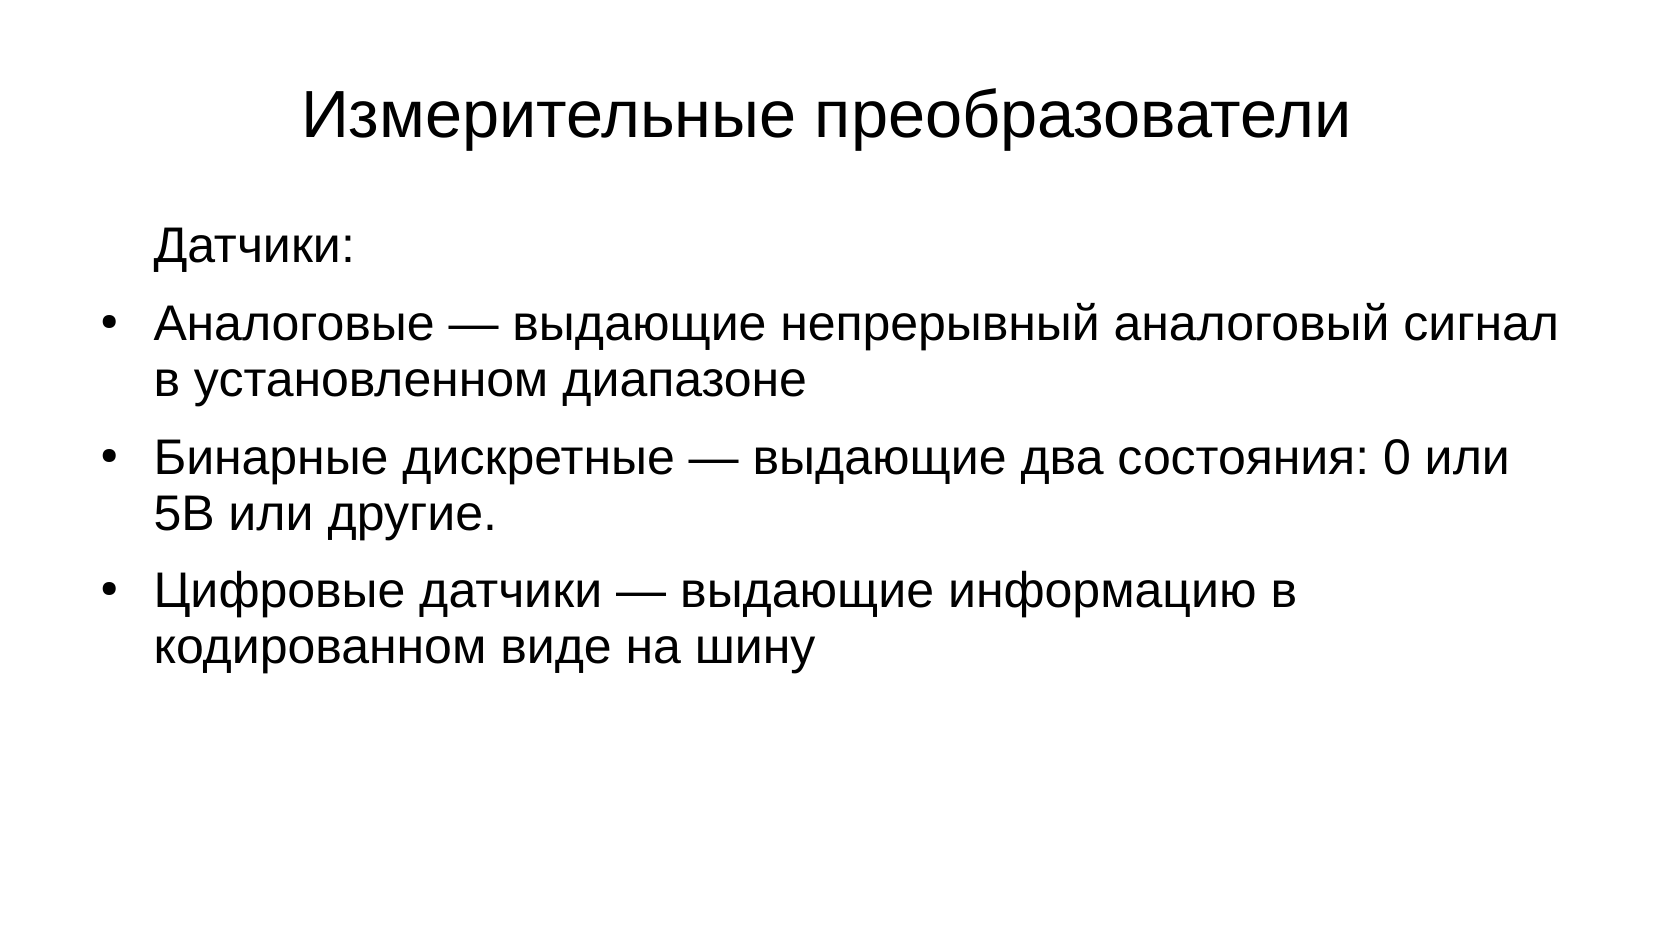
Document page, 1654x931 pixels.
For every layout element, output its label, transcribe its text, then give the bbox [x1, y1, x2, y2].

list Датчики: Аналоговые — выдающие непрерывный аналоговый сигнал в установленном диапазоне Бинарные дискретные — выдающие два состояния: 0 или 5В или другие. Цифровые датчики — выдающие информацию в кодированном виде на шину [82, 217, 1571, 758]
title Измерительные преобразователи [82, 37, 1571, 193]
